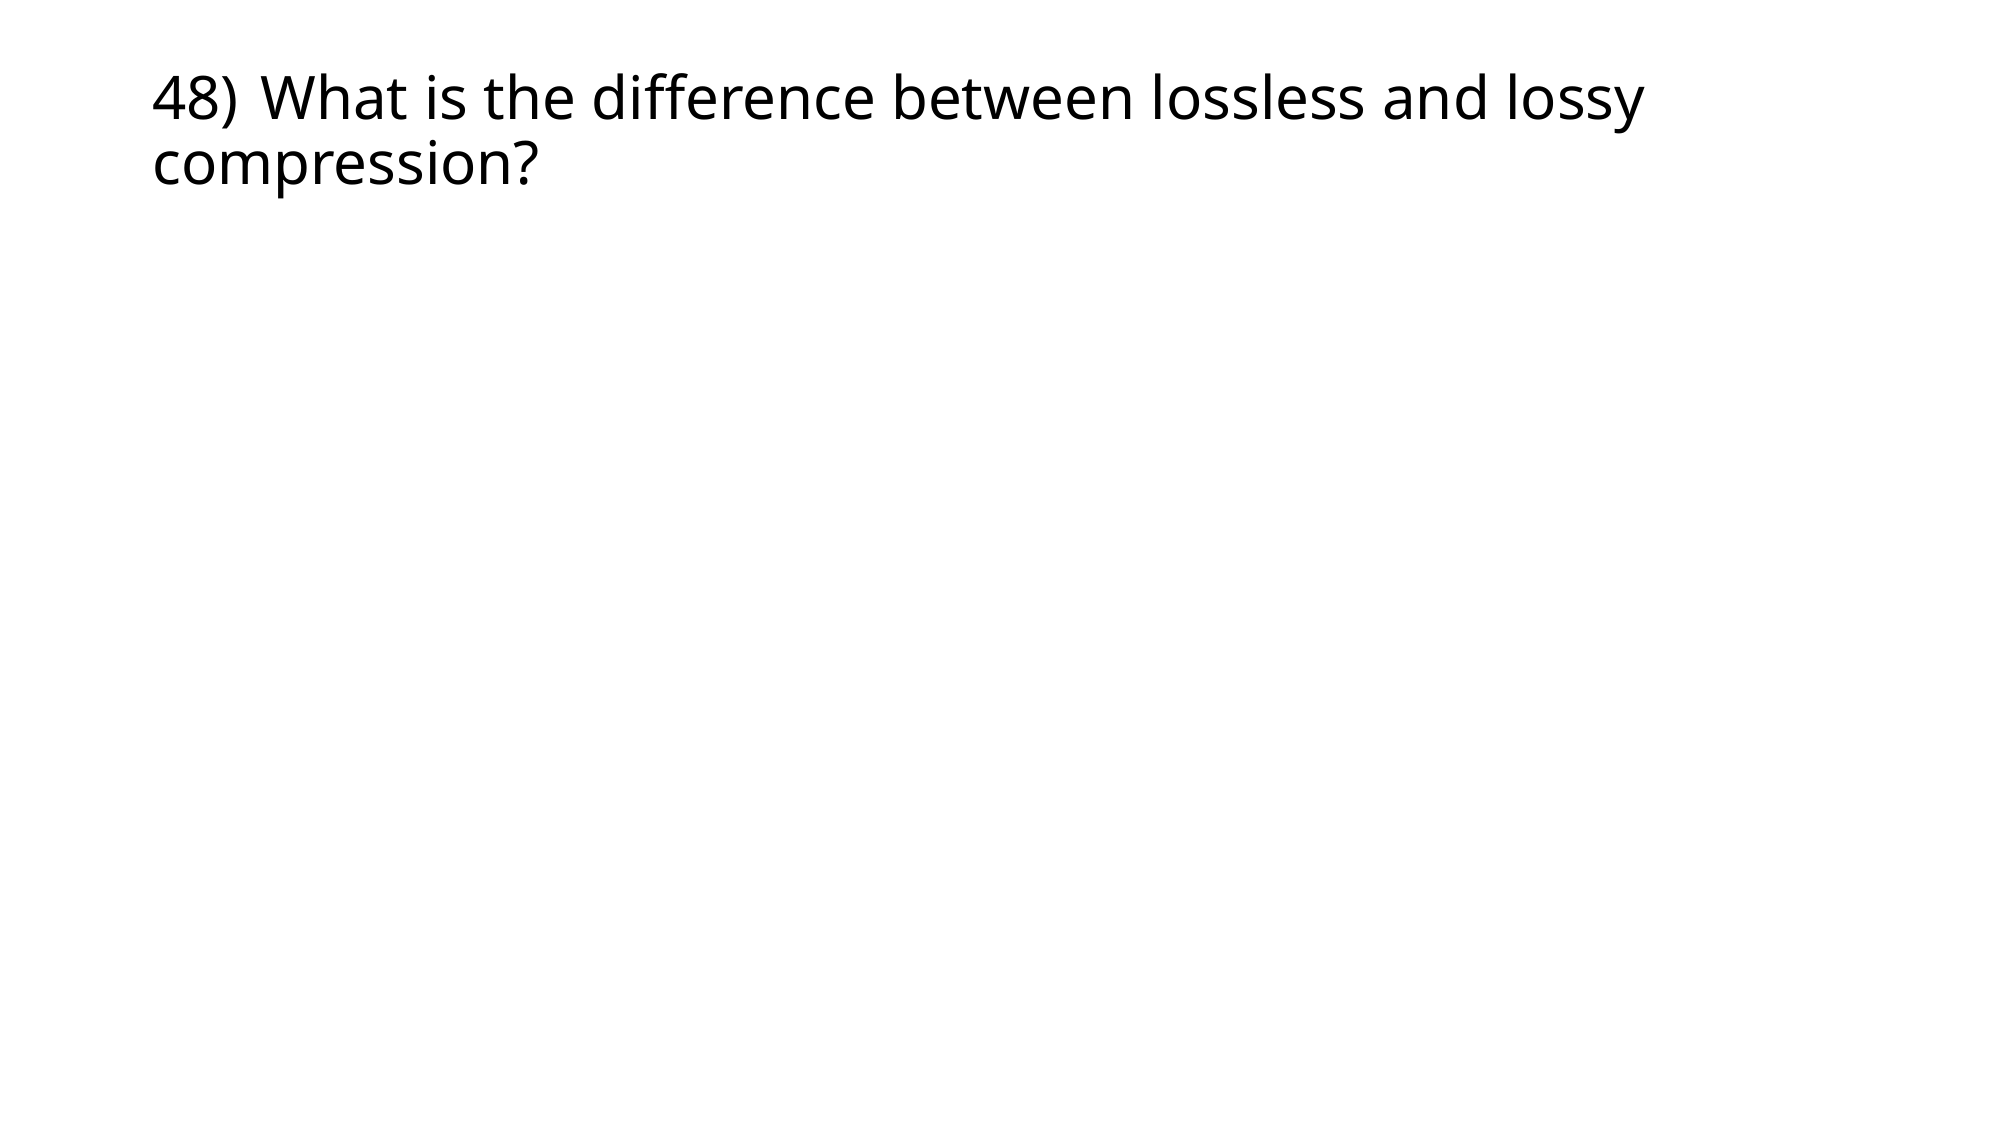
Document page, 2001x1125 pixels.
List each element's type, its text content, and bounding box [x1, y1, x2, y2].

title 48) What is the difference between lossless and lossy compression? [137, 59, 1863, 278]
